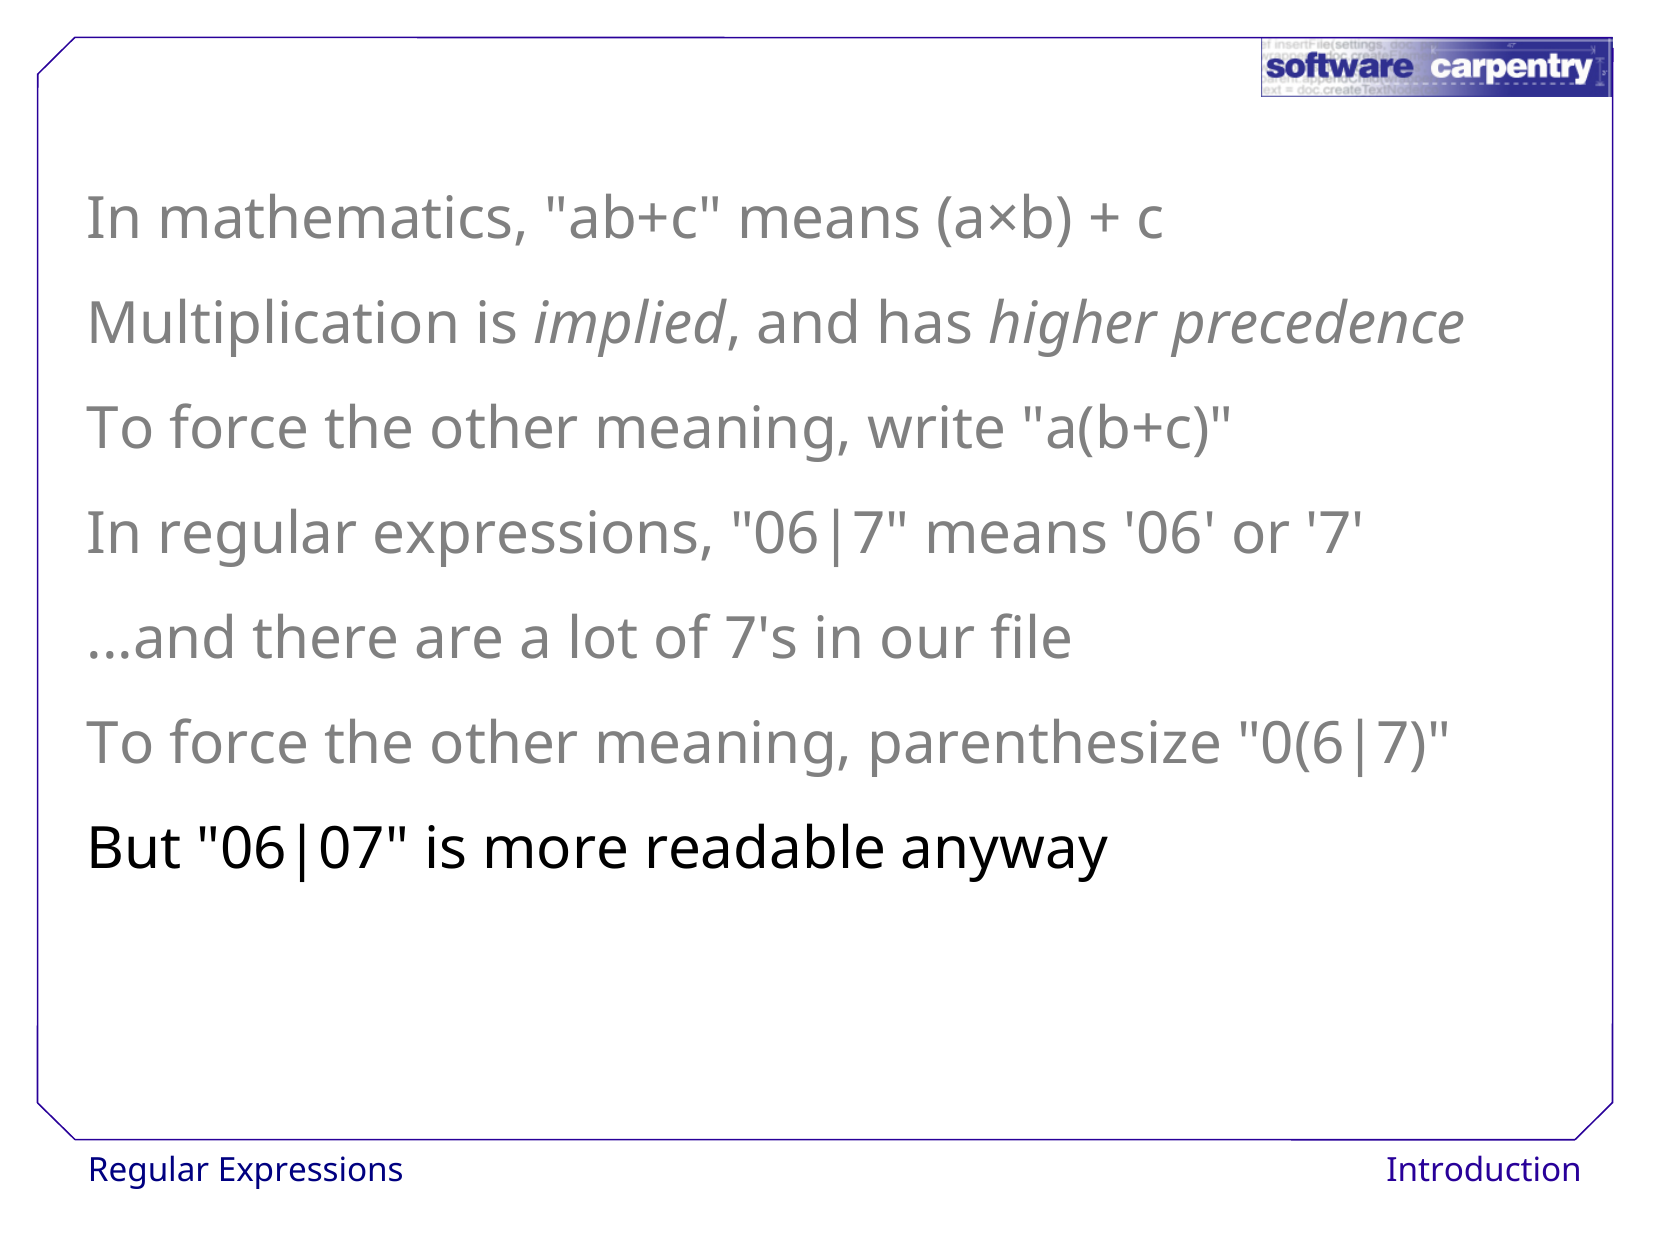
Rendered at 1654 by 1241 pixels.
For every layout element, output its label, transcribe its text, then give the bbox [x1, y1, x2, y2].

text_box In mathematics, "ab+c" means (a×b) + c Multiplication is implied, and has higher precedence To force the other meaning, write "a(b+c)" In regular expressions, "06|7" means '06' or '7' ...and there are a lot of 7's in our file To force the other meaning, parenthesize "0(6|7)" But "06|07" is more readable anyway [71, 138, 1631, 889]
picture [1261, 39, 1613, 97]
